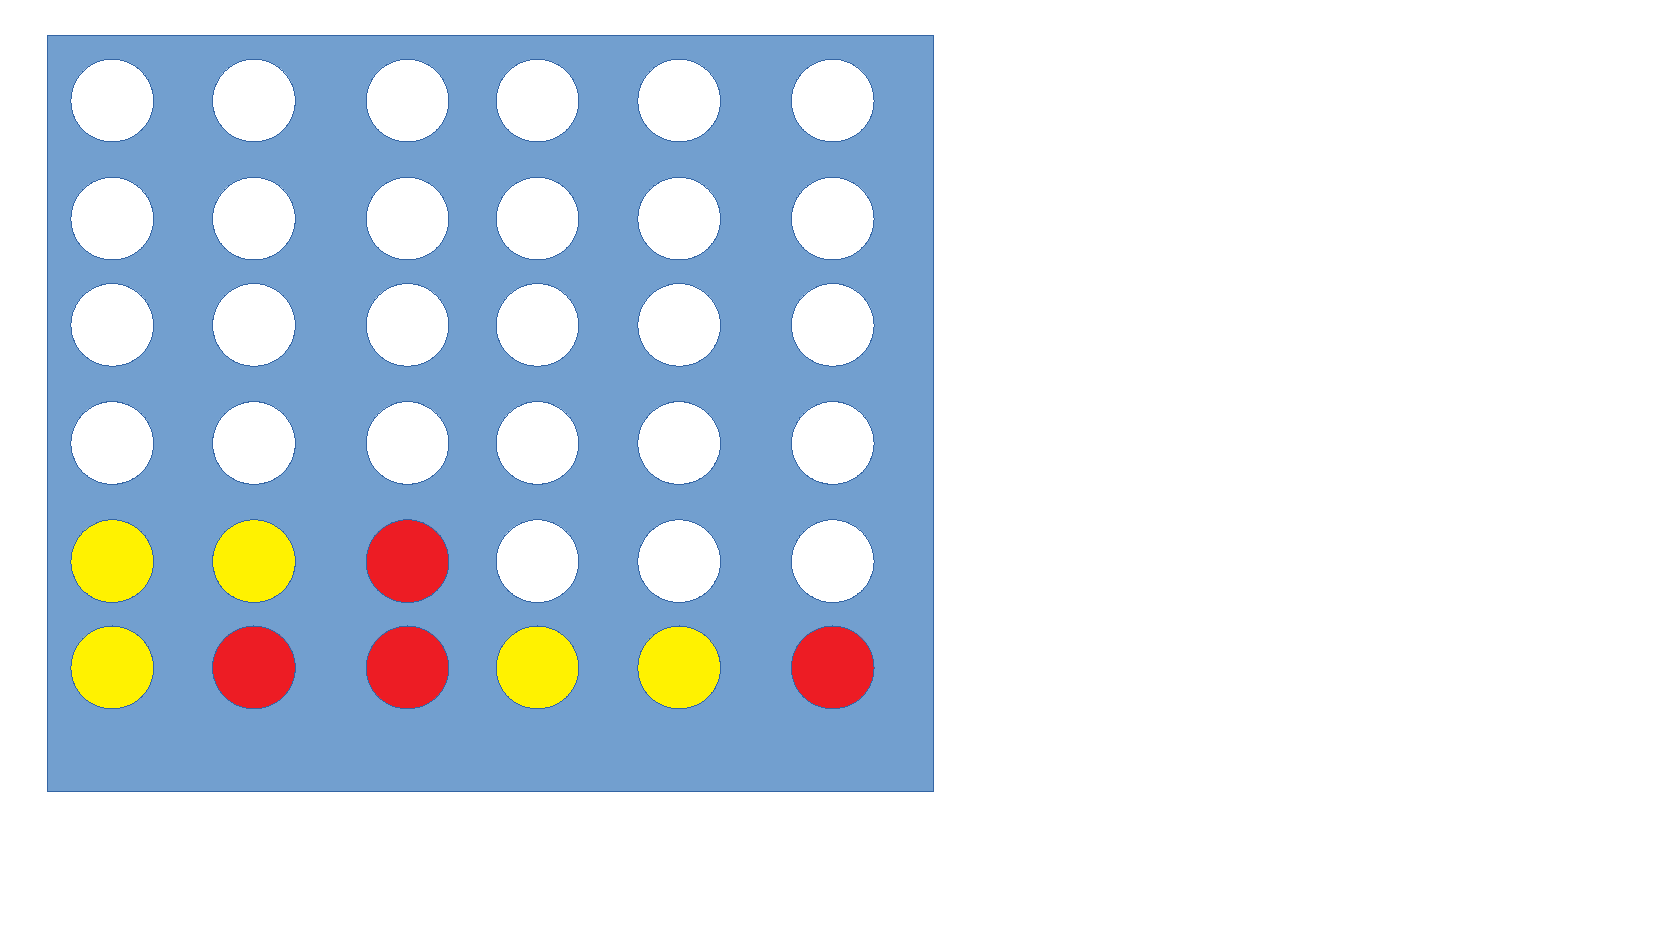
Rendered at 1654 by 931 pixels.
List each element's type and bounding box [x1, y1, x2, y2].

text_box [47, 35, 933, 791]
